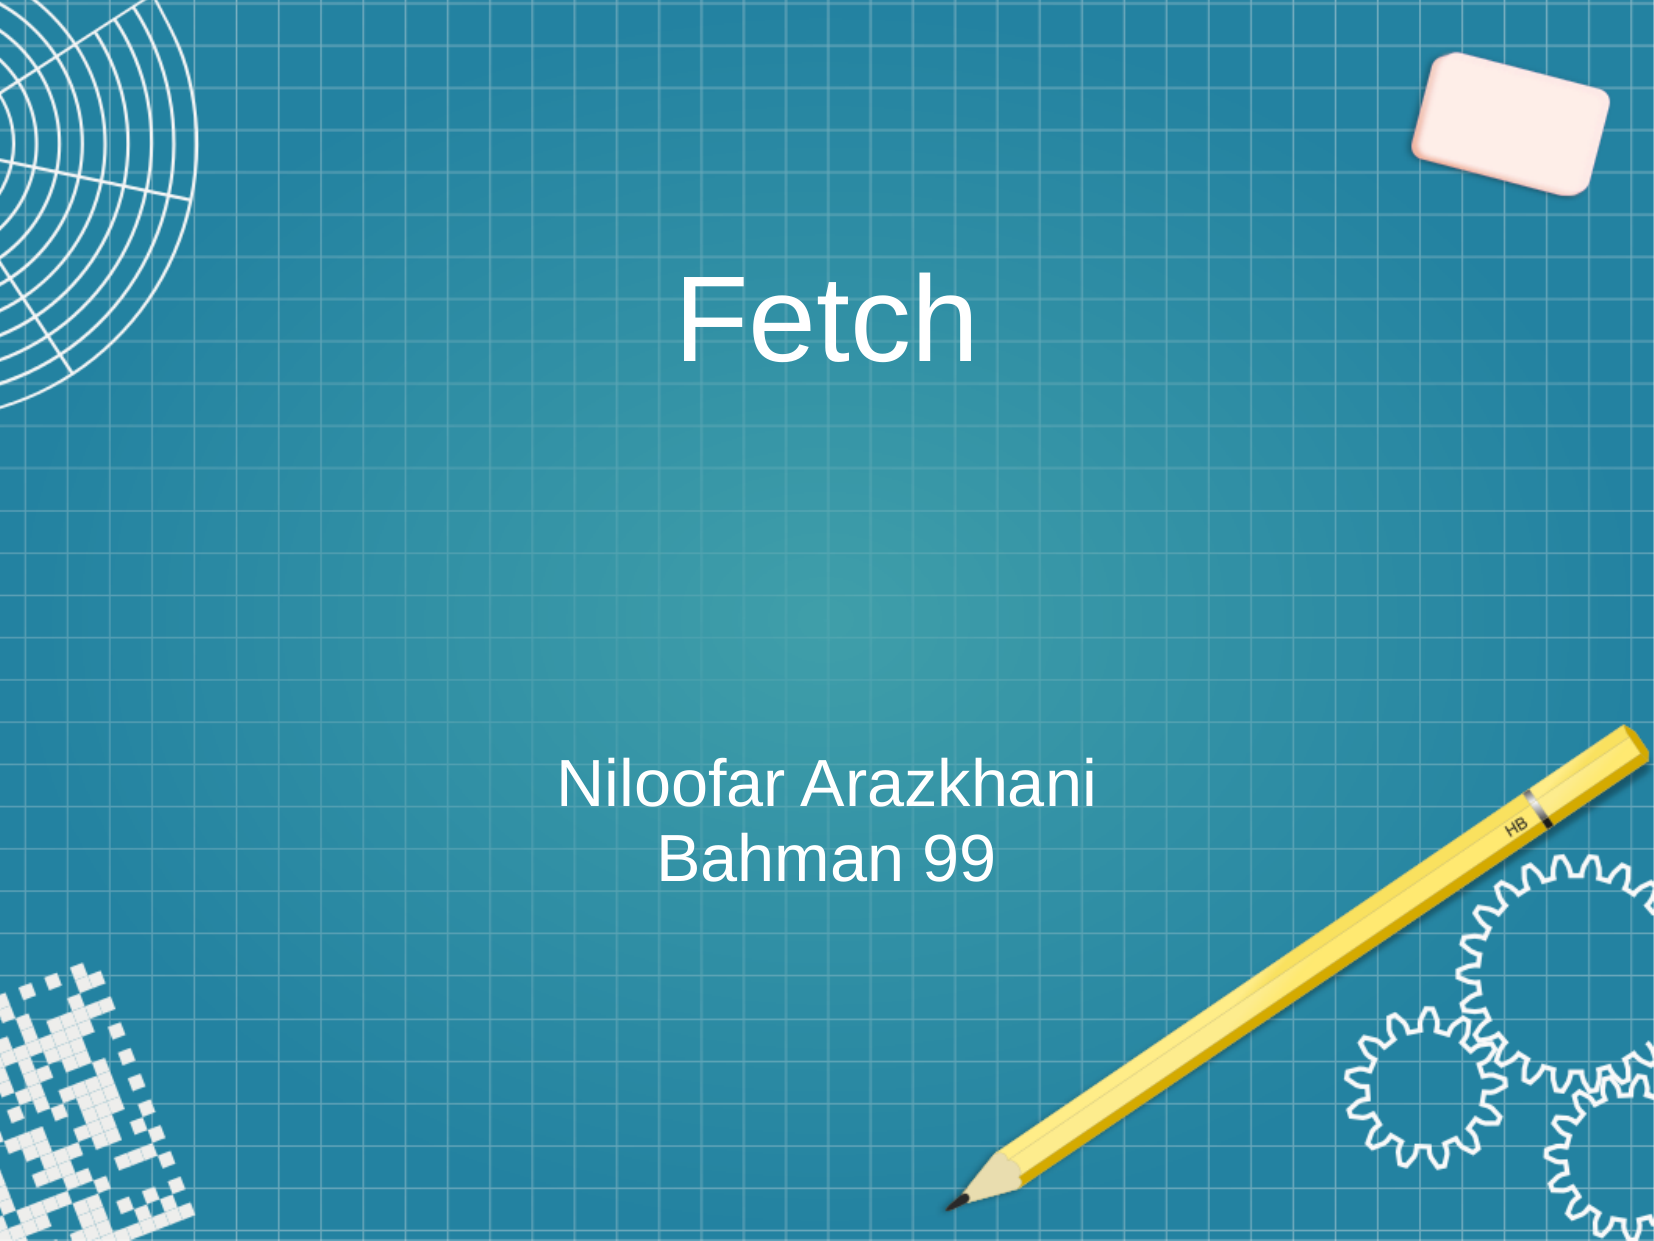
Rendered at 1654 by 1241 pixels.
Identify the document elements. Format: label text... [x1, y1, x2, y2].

picture [0, 0, 1654, 1241]
title Fetch [82, 177, 1571, 461]
subtitle Niloofar Arazkhani Bahman 99 [82, 519, 1571, 1123]
